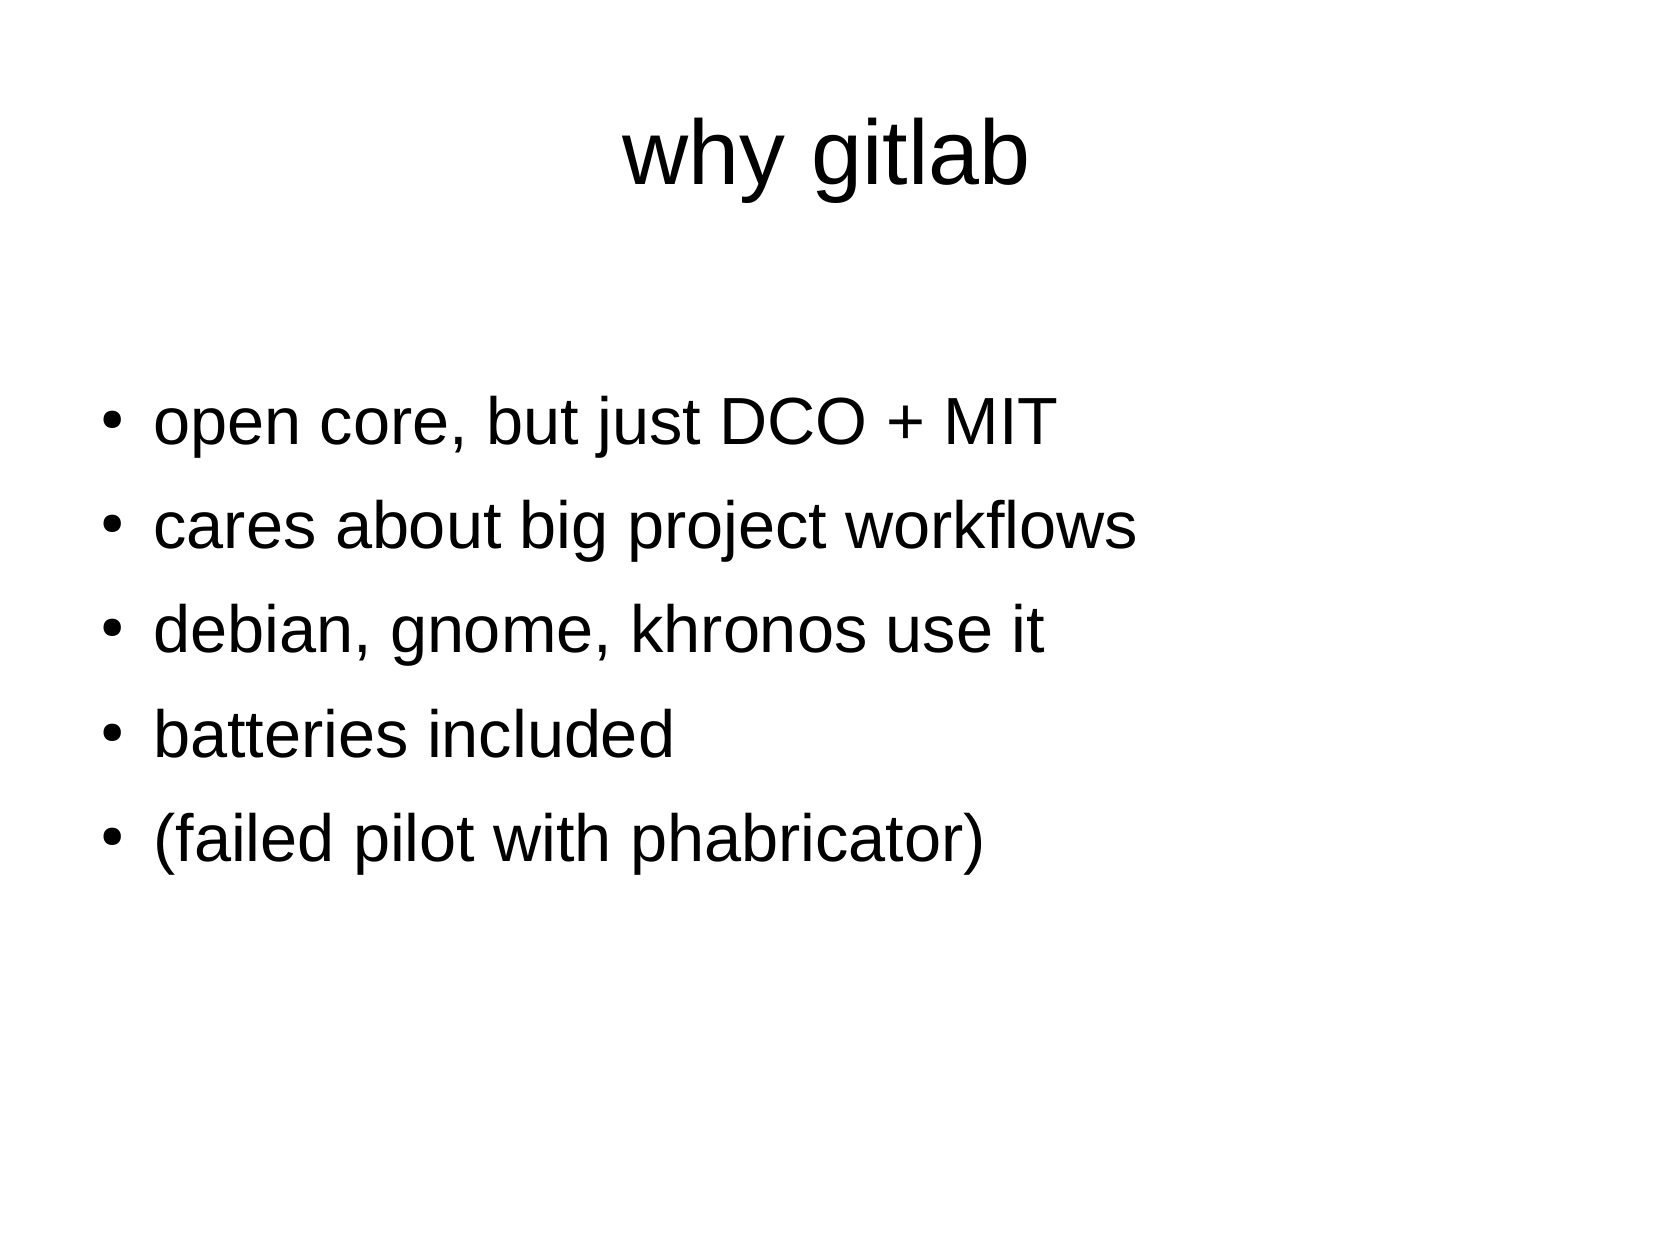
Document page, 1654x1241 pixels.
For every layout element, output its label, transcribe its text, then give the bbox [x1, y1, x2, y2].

title why gitlab [82, 49, 1571, 257]
list open core, but just DCO + MIT cares about big project workflows debian, gnome, khronos use it batteries included (failed pilot with phabricator) [82, 383, 1571, 973]
